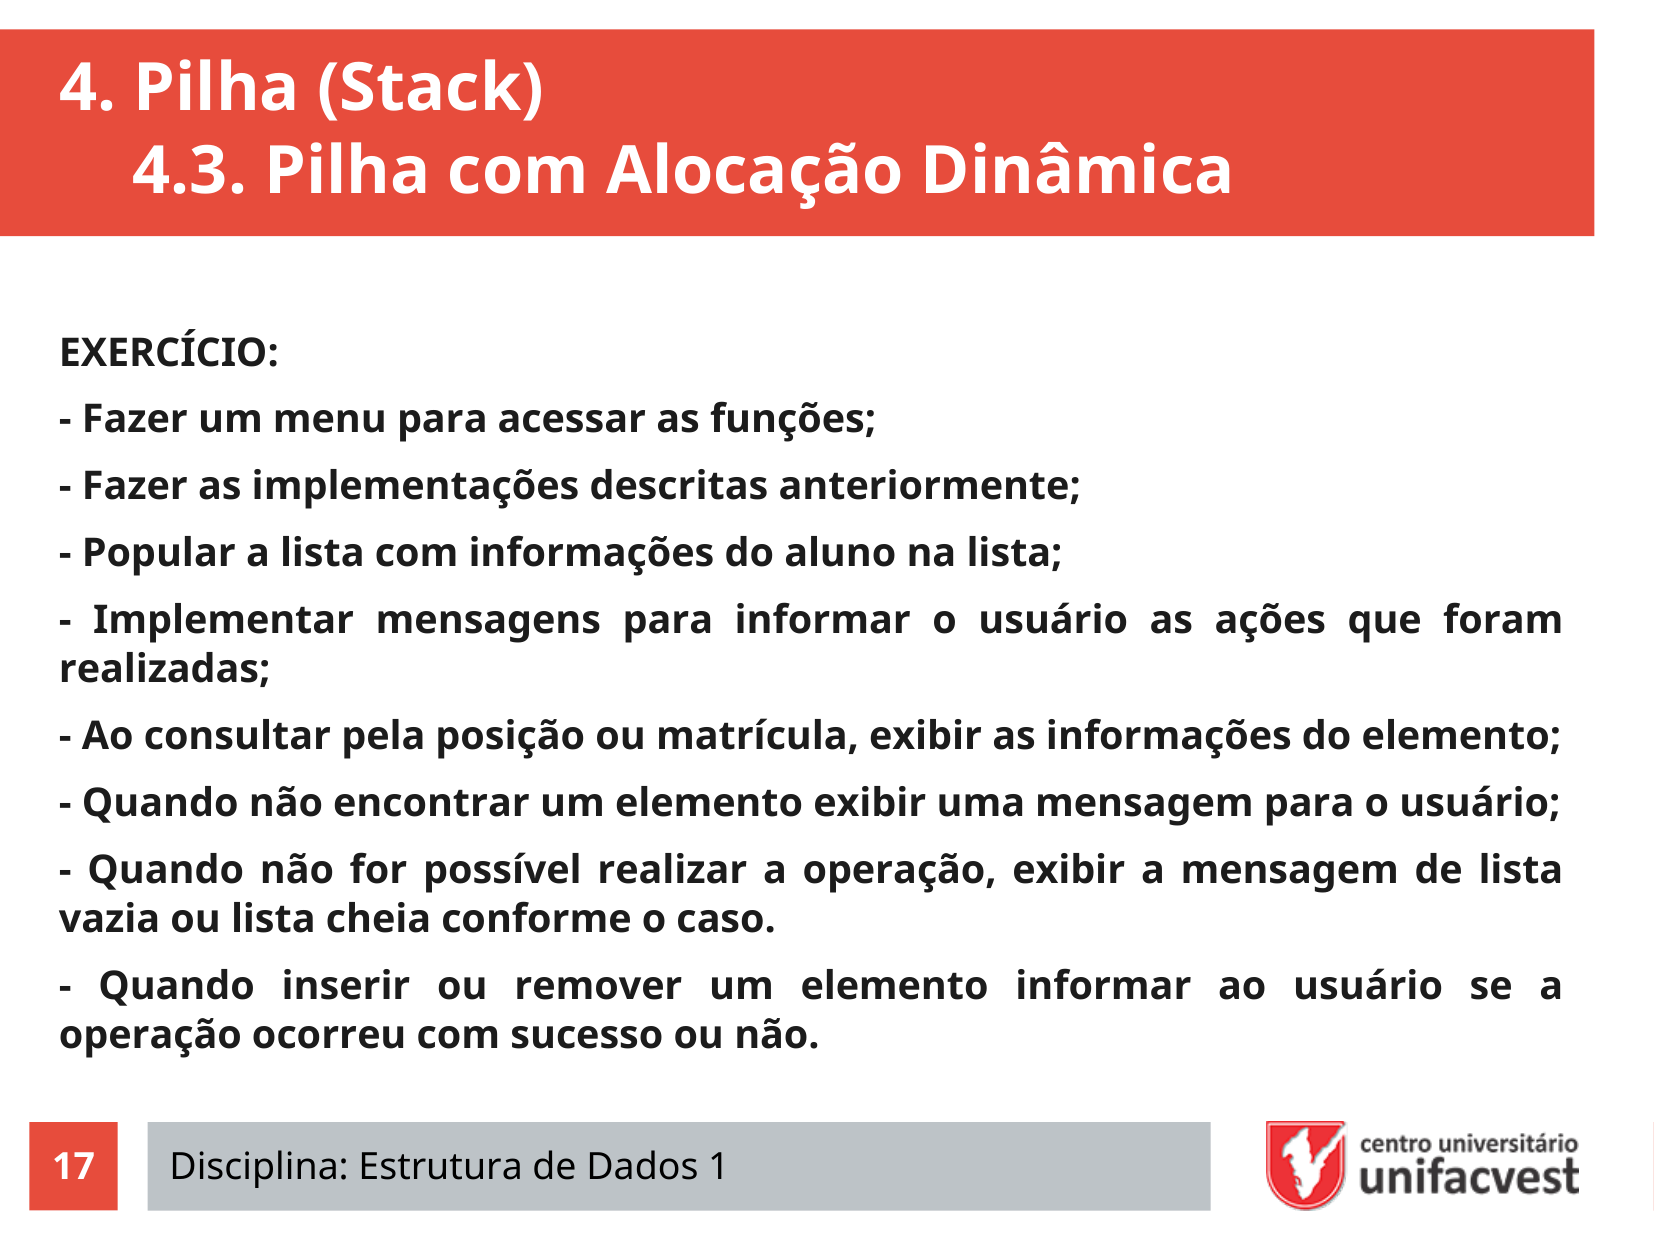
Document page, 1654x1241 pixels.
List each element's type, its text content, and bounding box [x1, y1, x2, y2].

title 4. Pilha (Stack) 4.3. Pilha com Alocação Dinâmica [59, 59, 1595, 207]
text_box Disciplina: Estrutura de Dados 1 [154, 1132, 1205, 1196]
picture [1266, 1121, 1579, 1211]
text_box [1238, 1120, 1654, 1212]
list EXERCÍCIO: - Fazer um menu para acessar as funções; - Fazer as implementações descritas anteriormente; - Popular a lista com informações do aluno na lista; - Implementar mensagens para informar o usuário as ações que foram realizadas; - Ao consultar pela posição ou matrícula, exibir as informações do elemento; - Quando não encontrar um elemento exibir uma mensagem para o usuário; - Quando não for possível realizar a operação, exibir a mensagem de lista vazia ou lista cheia conforme o caso. - Quando inserir ou remover um elemento informar ao usuário se a operação ocorreu com sucesso ou não. [59, 324, 1566, 1093]
